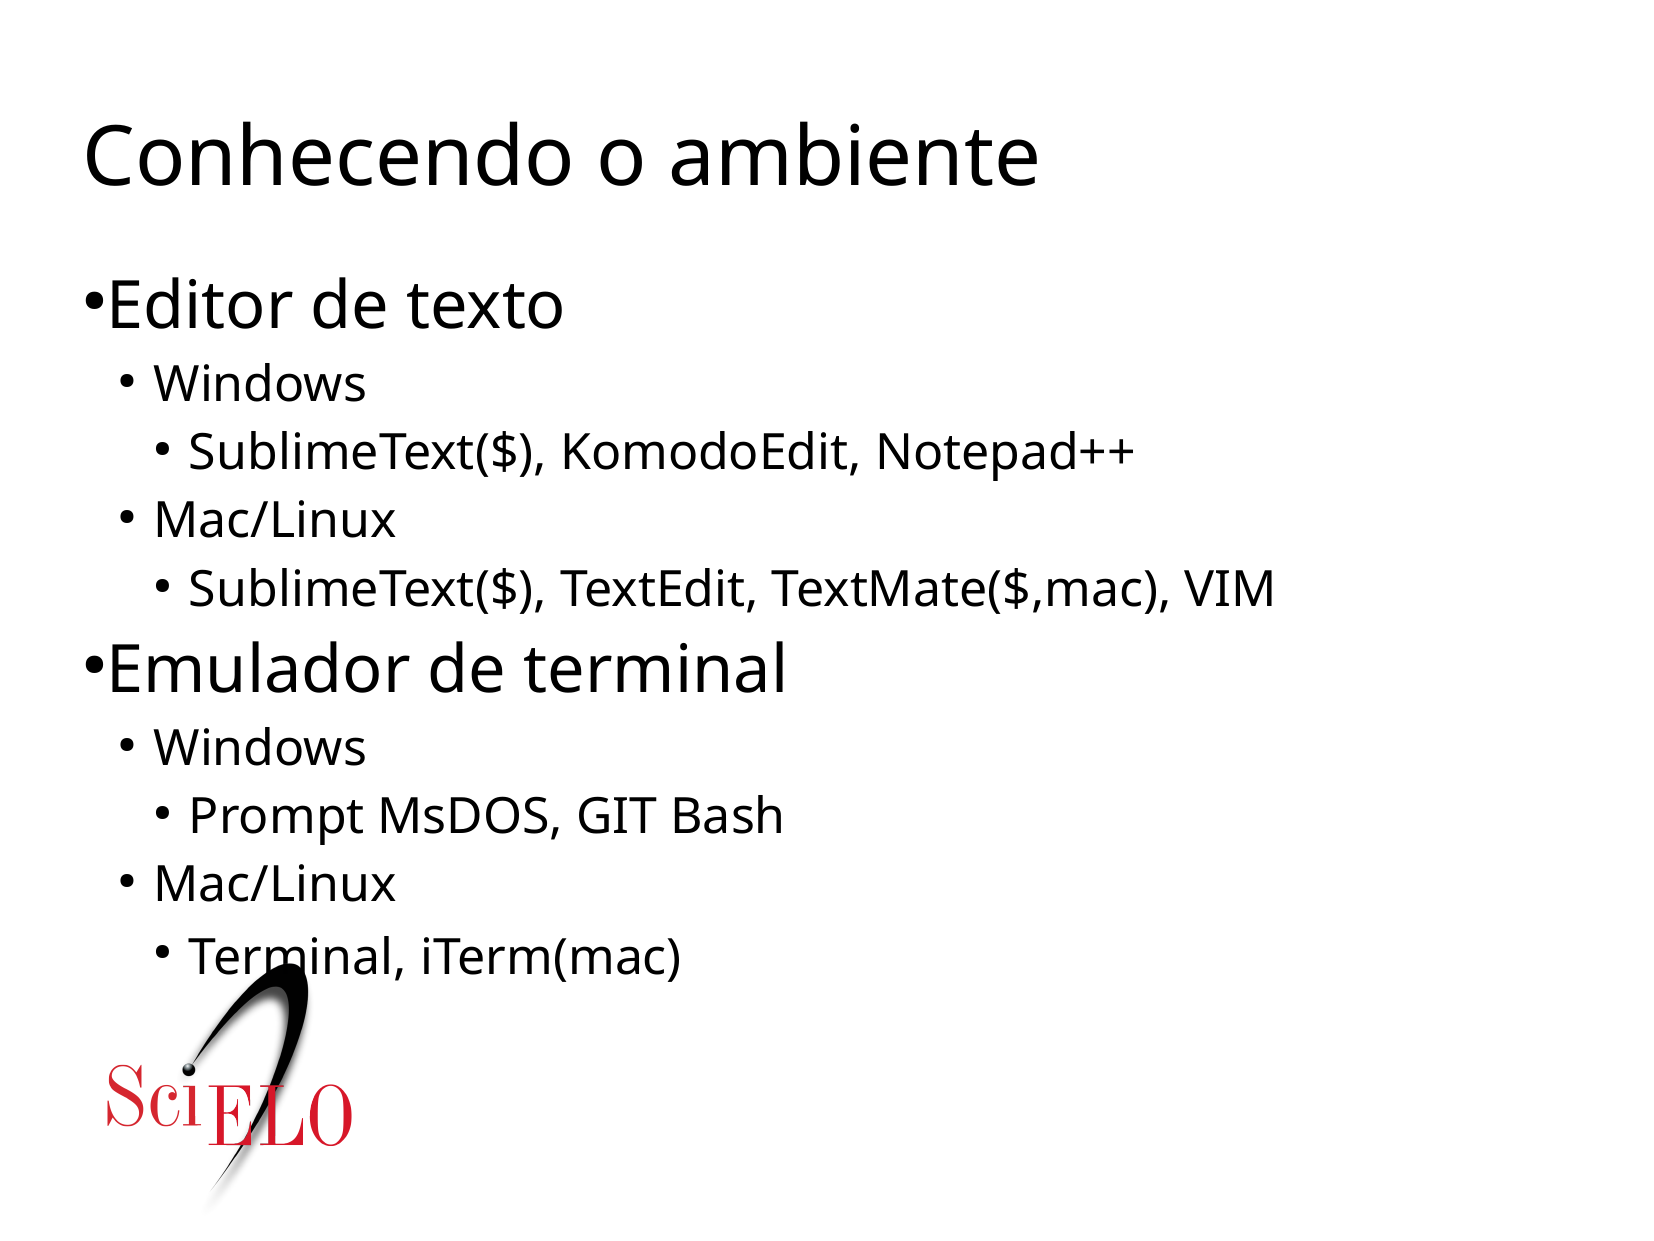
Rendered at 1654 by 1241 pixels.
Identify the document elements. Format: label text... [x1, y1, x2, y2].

title Conhecendo o ambiente [82, 49, 1571, 257]
subtitle Editor de texto Windows SublimeText($), KomodoEdit, Notepad++ Mac/Linux SublimeText($), TextEdit, TextMate($,mac), VIM Emulador de terminal Windows Prompt MsDOS, GIT Bash Mac/Linux Terminal, iTerm(mac) [82, 257, 1538, 1241]
picture [81, 944, 367, 1231]
